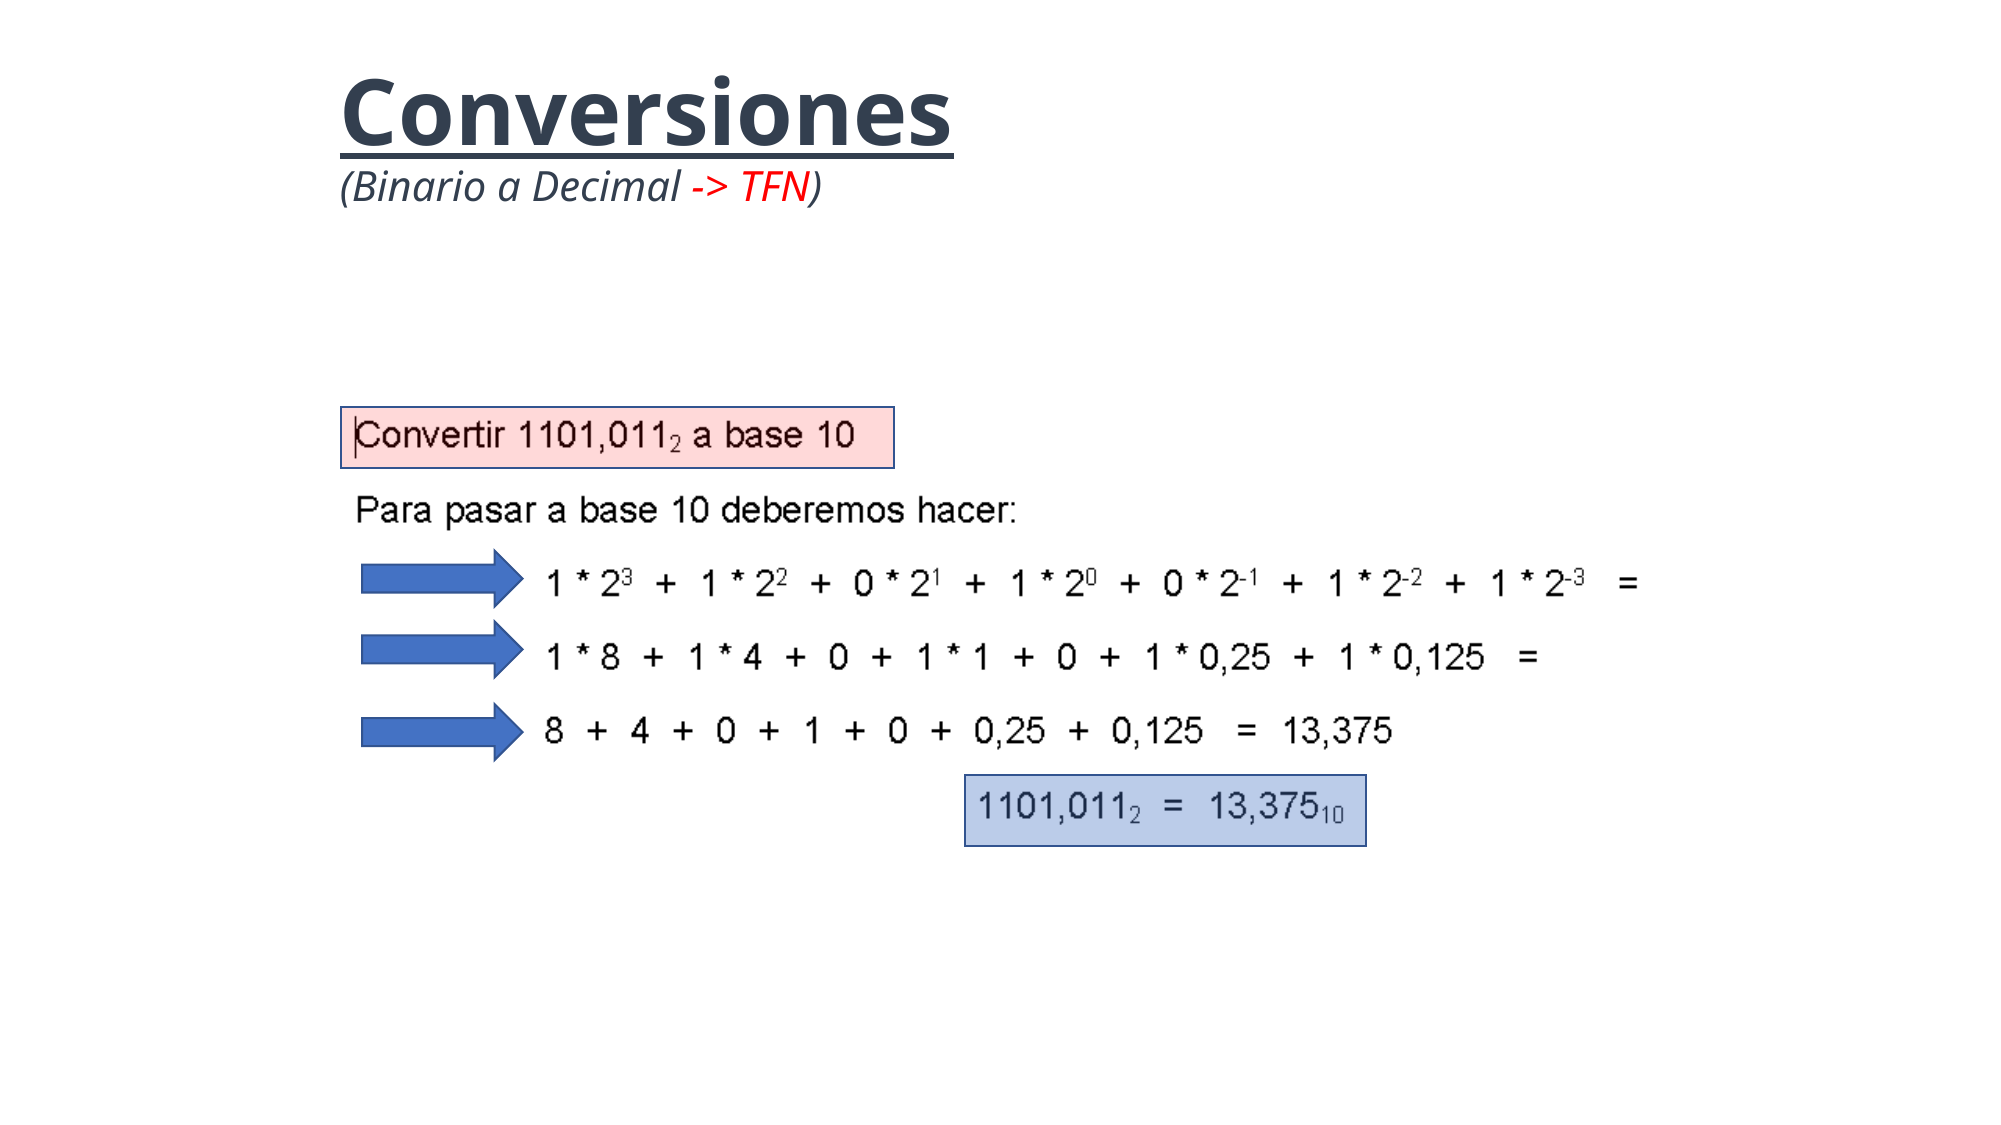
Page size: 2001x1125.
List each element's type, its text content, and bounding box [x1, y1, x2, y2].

picture [341, 407, 1659, 861]
text_box [341, 407, 894, 468]
text_box [362, 550, 523, 607]
text_box [362, 621, 523, 678]
text_box [964, 775, 1367, 846]
title Conversiones (Binario a Decimal -> TFN) [324, 45, 1675, 233]
text_box [362, 704, 523, 761]
